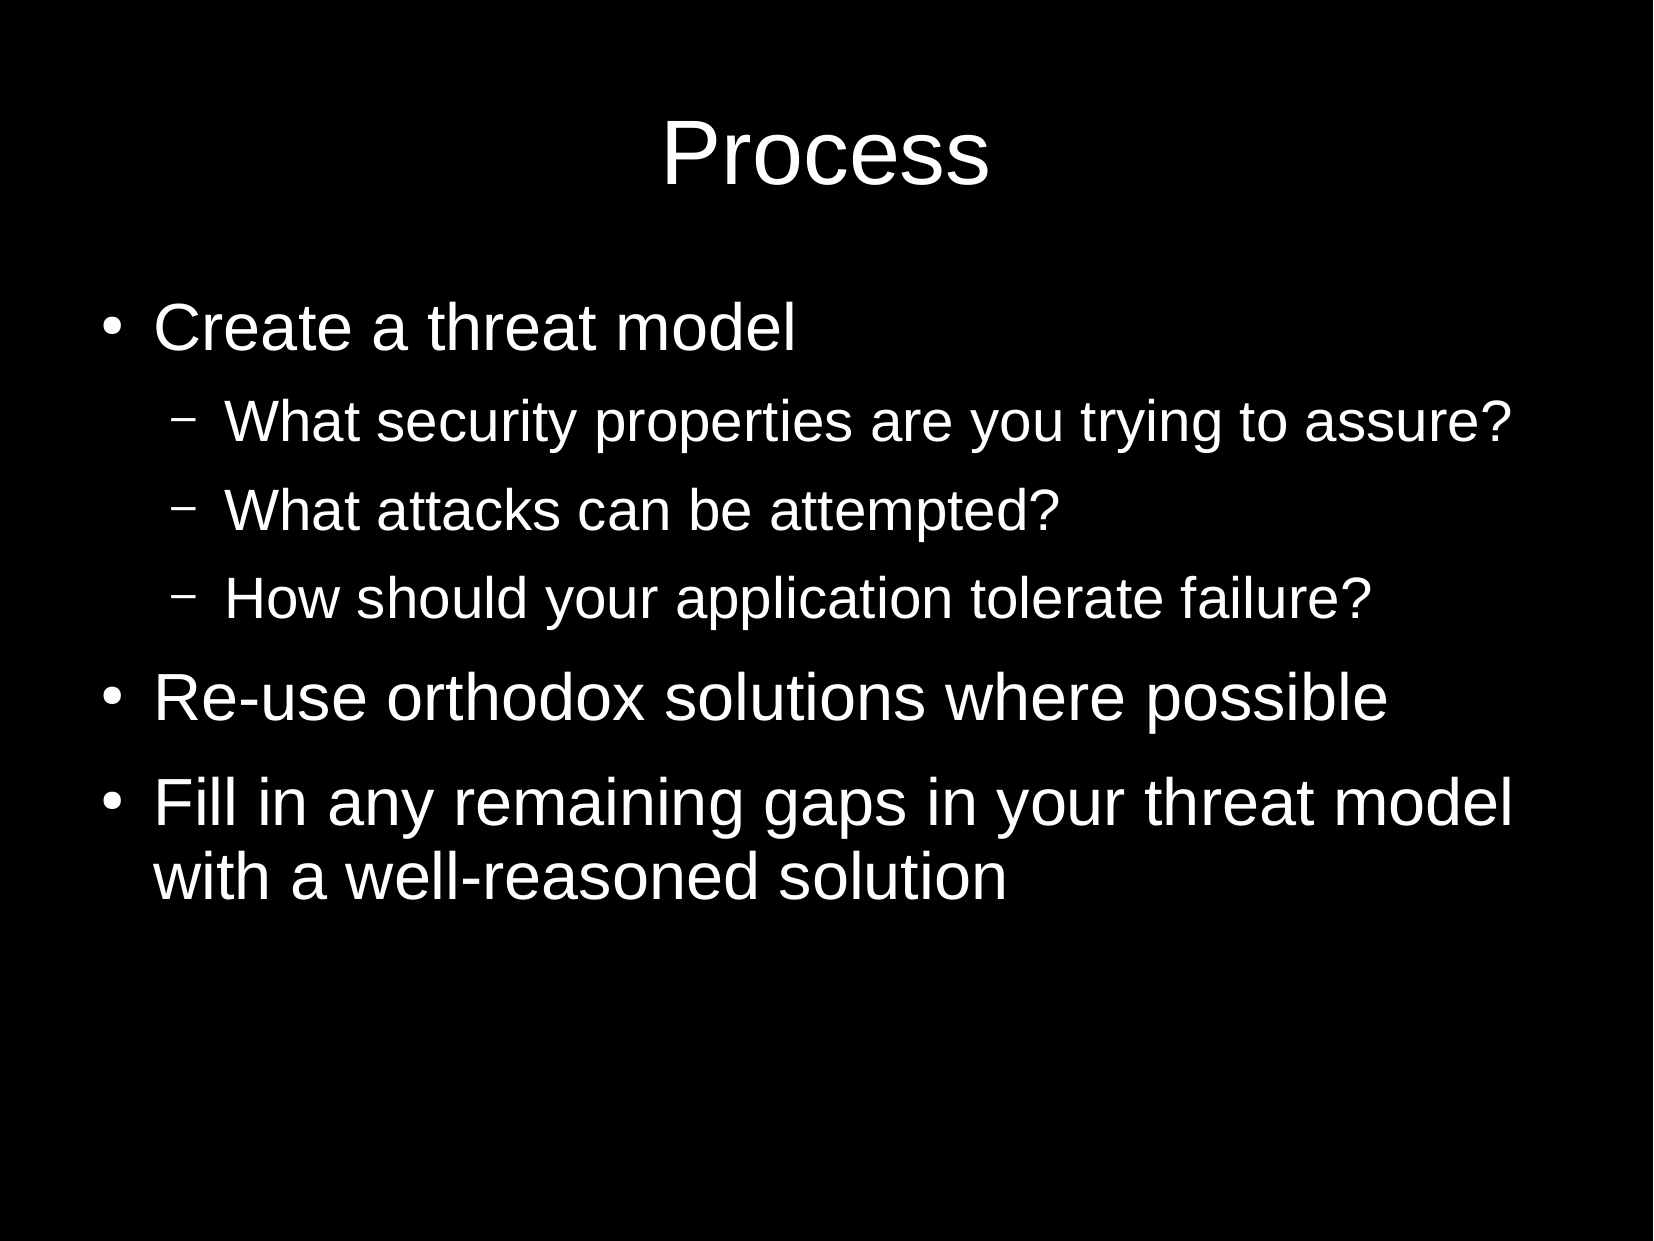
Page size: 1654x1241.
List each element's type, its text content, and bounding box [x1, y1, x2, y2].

list Create a threat model What security properties are you trying to assure? What attacks can be attempted? How should your application tolerate failure? Re-use orthodox solutions where possible Fill in any remaining gaps in your threat model with a well-reasoned solution [82, 290, 1571, 1186]
title Process [82, 49, 1571, 257]
